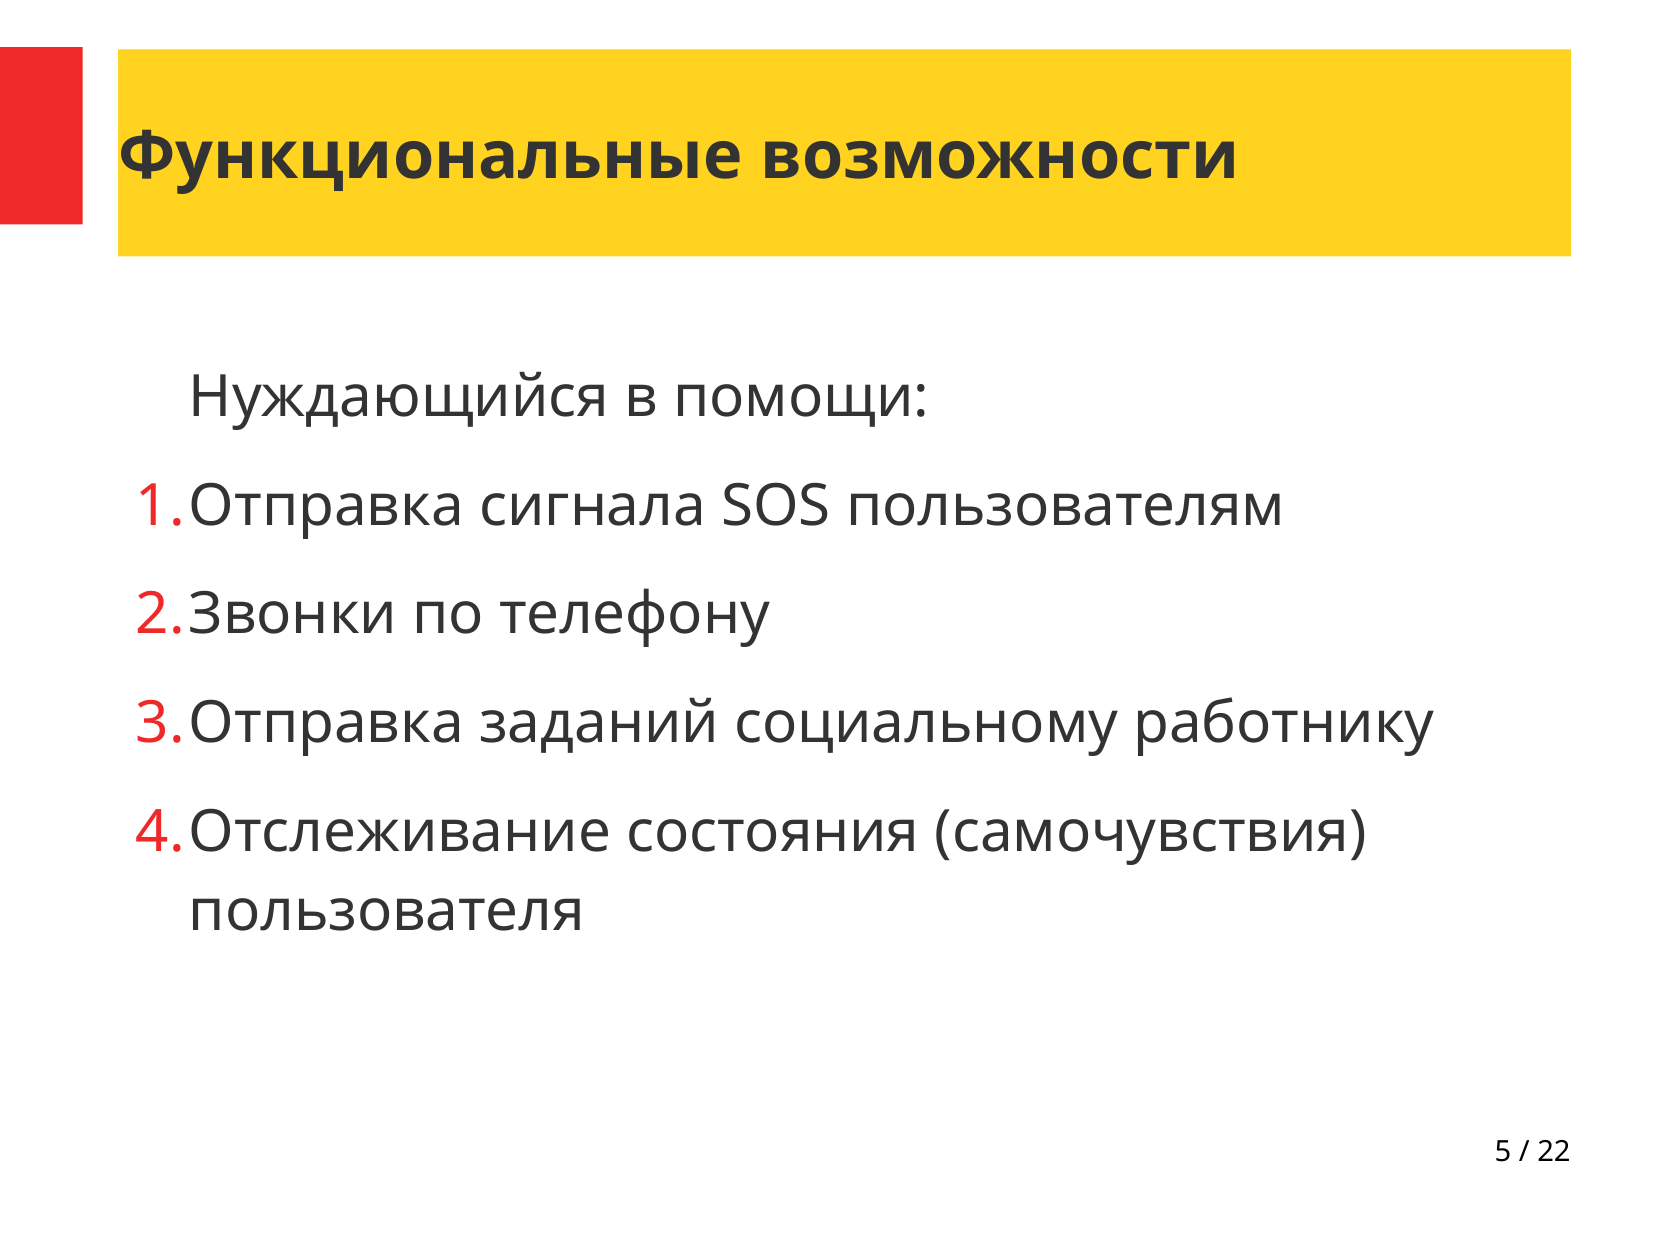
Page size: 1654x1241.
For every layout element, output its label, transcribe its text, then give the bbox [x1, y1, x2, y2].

list Нуждающийся в помощи: Отправка сигнала SOS пользователям Звонки по телефону Отправка заданий социальному работнику Отслеживание состояния (самочувствия) пользователя [118, 354, 1536, 1074]
title Функциональные возможности [118, 49, 1571, 257]
